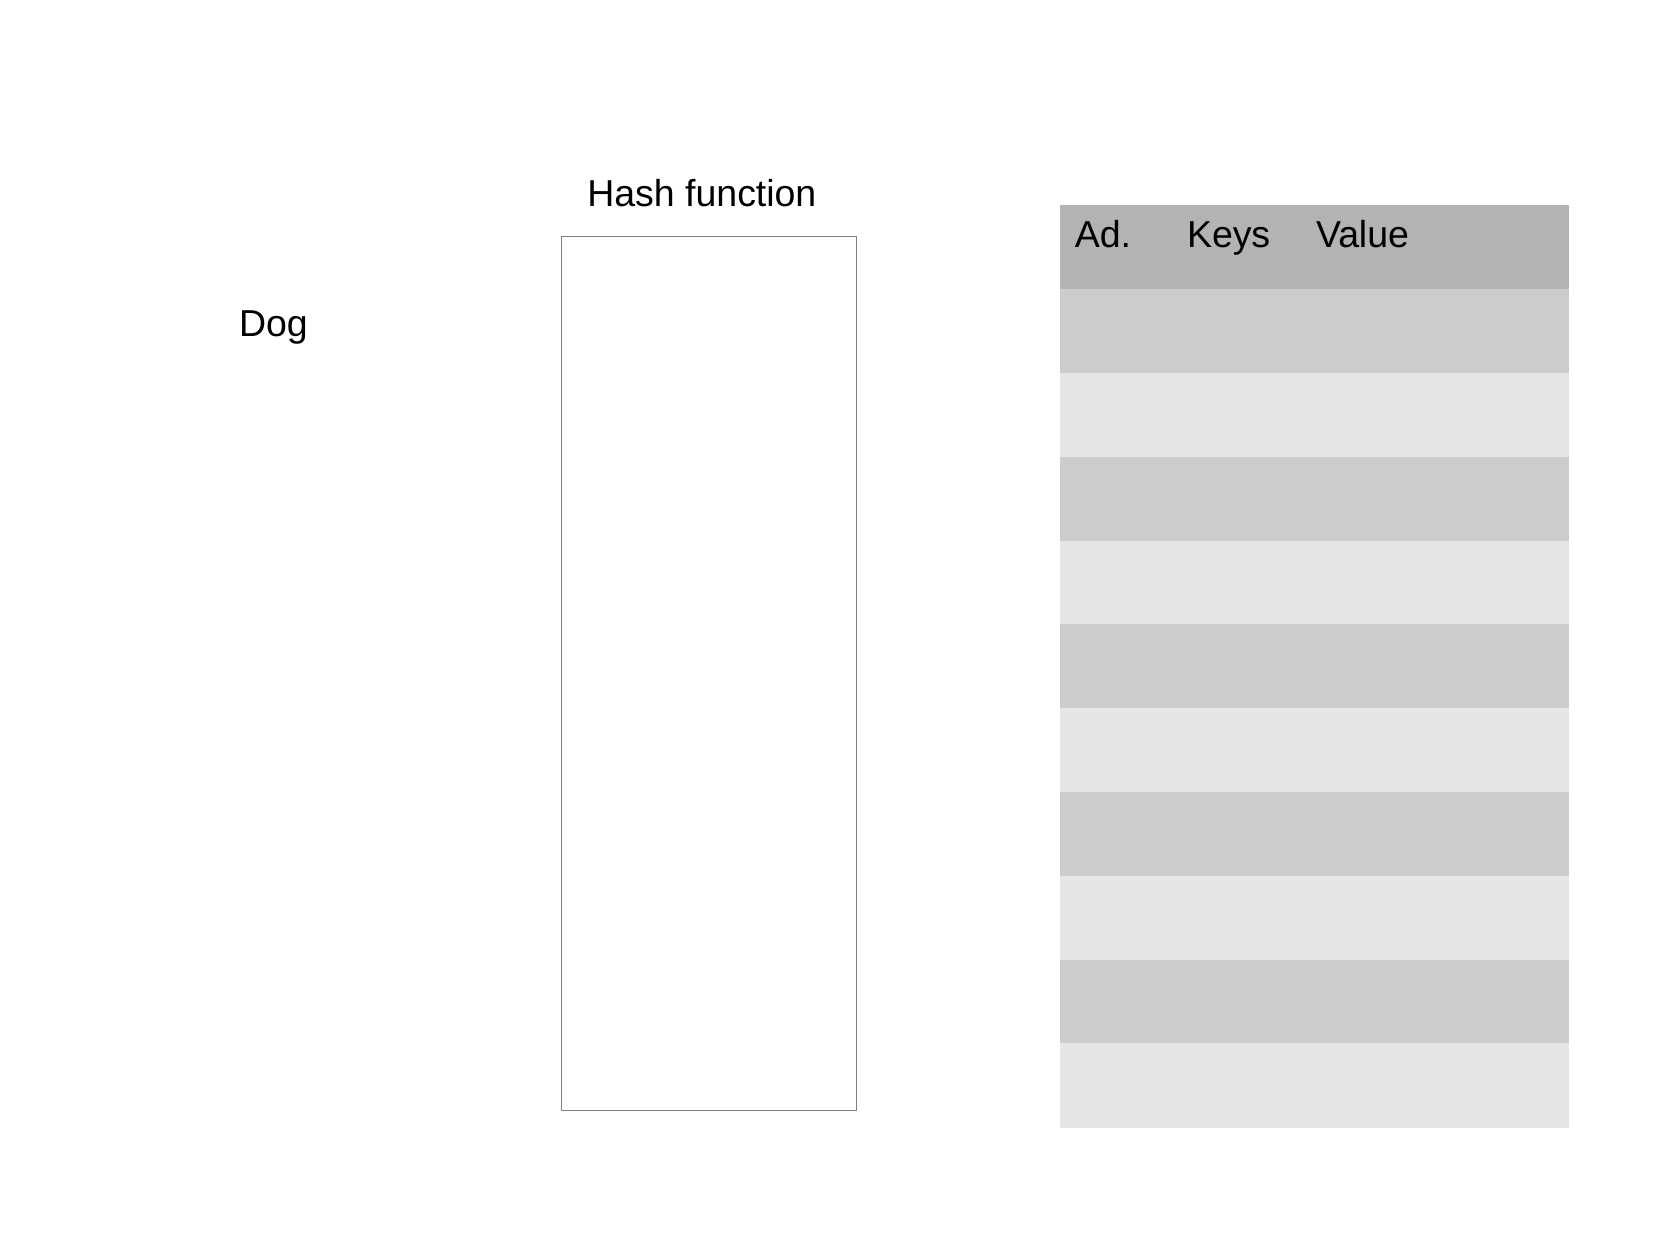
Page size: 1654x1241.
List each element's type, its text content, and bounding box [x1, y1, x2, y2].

table_cell [1172, 960, 1301, 1043]
table_cell [1301, 541, 1569, 624]
table_cell [1060, 541, 1172, 624]
table_cell [1301, 960, 1569, 1043]
table_header Ad. [1060, 205, 1172, 289]
text_box [561, 236, 857, 1111]
table_cell [1301, 624, 1569, 708]
table_cell [1060, 960, 1172, 1043]
table_cell [1301, 708, 1569, 792]
table_cell [1172, 792, 1301, 876]
table_cell [1172, 1043, 1301, 1128]
table_cell [1060, 1043, 1172, 1128]
table_cell [1172, 373, 1301, 457]
table_cell [1060, 876, 1172, 960]
table_cell [1301, 457, 1569, 541]
table_cell [1301, 876, 1569, 960]
table_cell [1172, 541, 1301, 624]
table_cell [1060, 792, 1172, 876]
table_cell [1172, 708, 1301, 792]
table_cell [1172, 876, 1301, 960]
table_cell [1301, 1043, 1569, 1128]
table_cell [1060, 373, 1172, 457]
table_cell [1301, 373, 1569, 457]
table_header Keys [1172, 205, 1301, 289]
text_box Hash function [572, 165, 845, 223]
text_box Dog [224, 295, 355, 395]
table_cell [1301, 792, 1569, 876]
table_cell [1060, 457, 1172, 541]
table_cell [1301, 289, 1569, 373]
table_cell [1172, 289, 1301, 373]
table_cell [1172, 457, 1301, 541]
table_cell [1172, 624, 1301, 708]
table_cell [1060, 708, 1172, 792]
table_cell [1060, 624, 1172, 708]
table_header Value [1301, 205, 1569, 289]
table_cell [1060, 289, 1172, 373]
